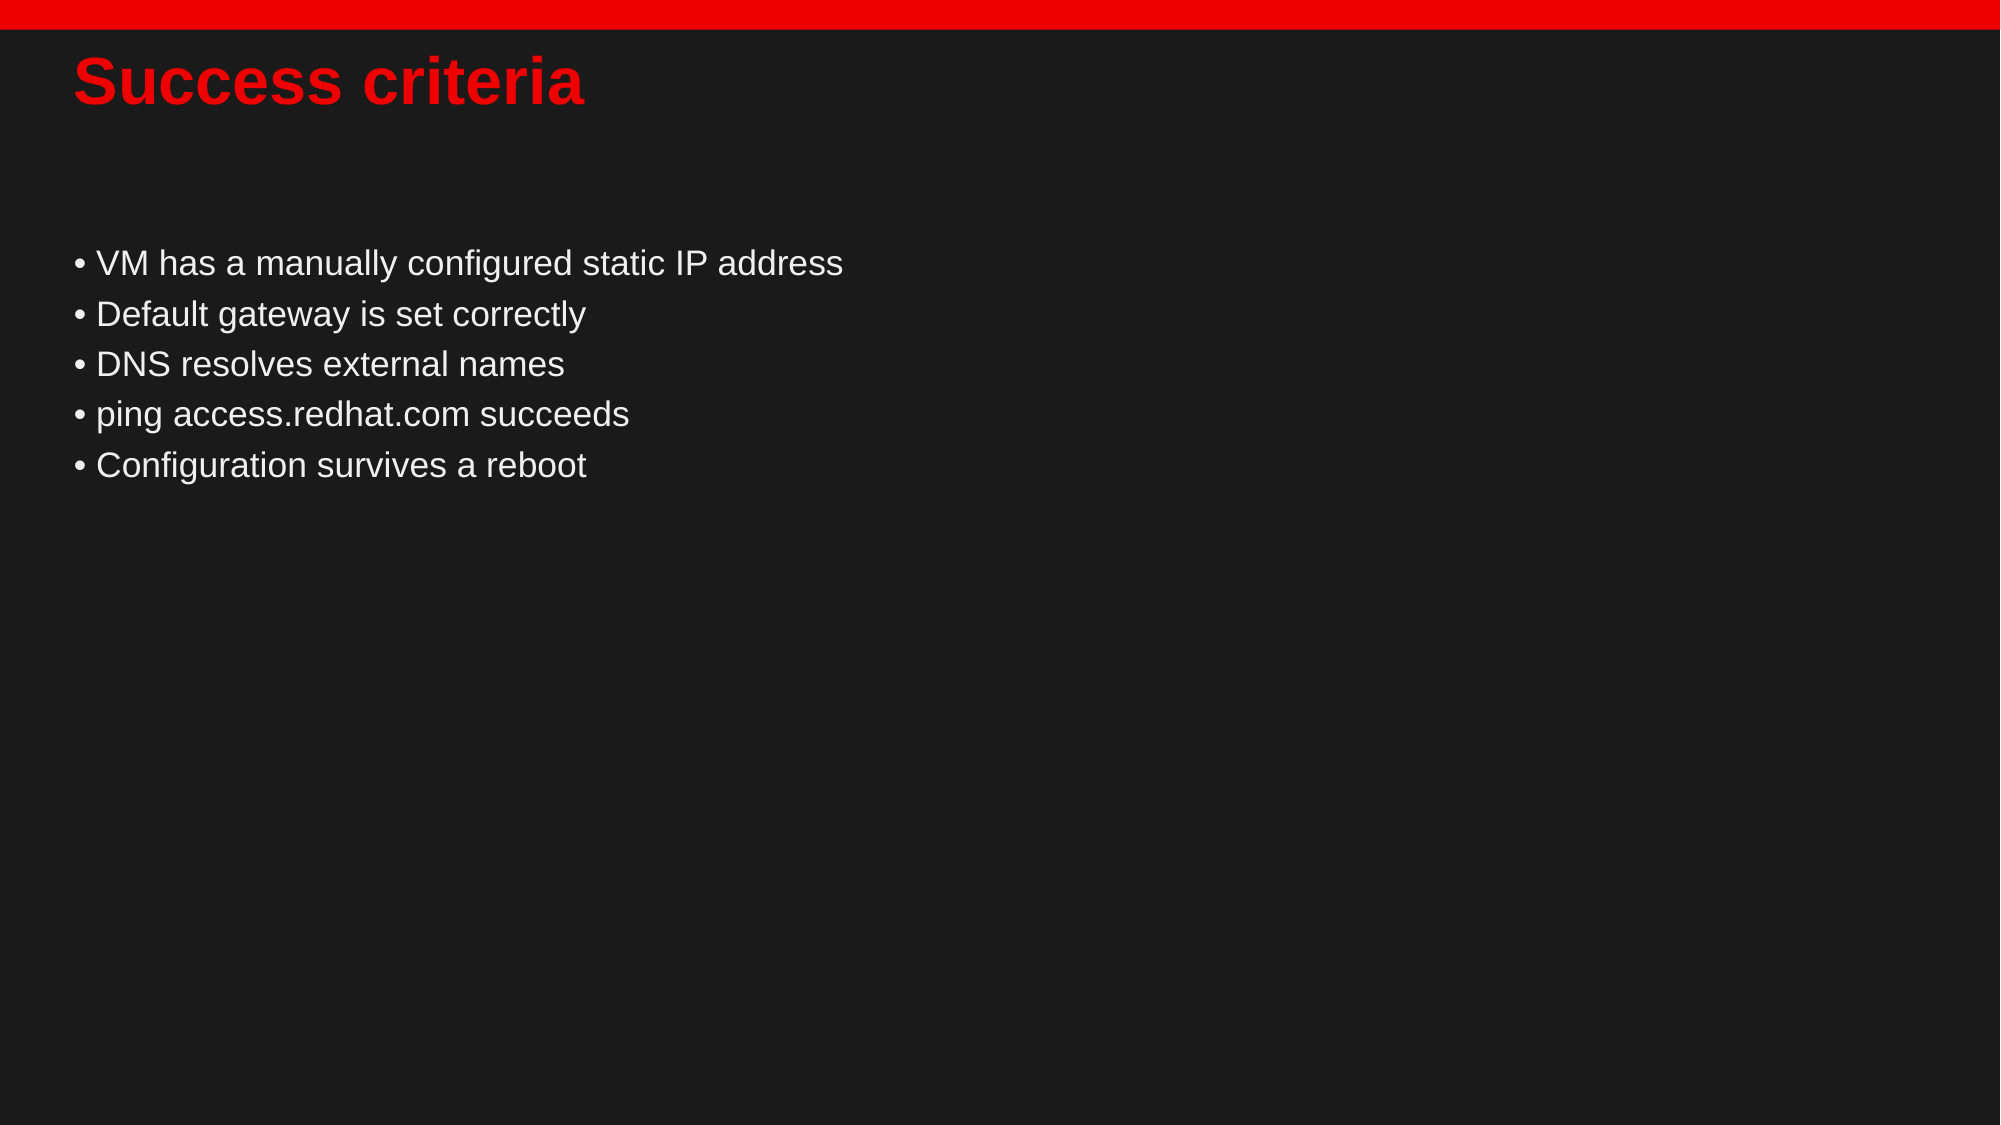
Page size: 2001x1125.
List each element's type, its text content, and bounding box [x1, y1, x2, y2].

text_box • VM has a manually configured static IP address • Default gateway is set correctly • DNS resolves external names • ping access.redhat.com succeeds • Configuration survives a reboot [59, 236, 1942, 1037]
text_box [0, 0, 2001, 30]
text_box Success criteria [59, 36, 1942, 208]
